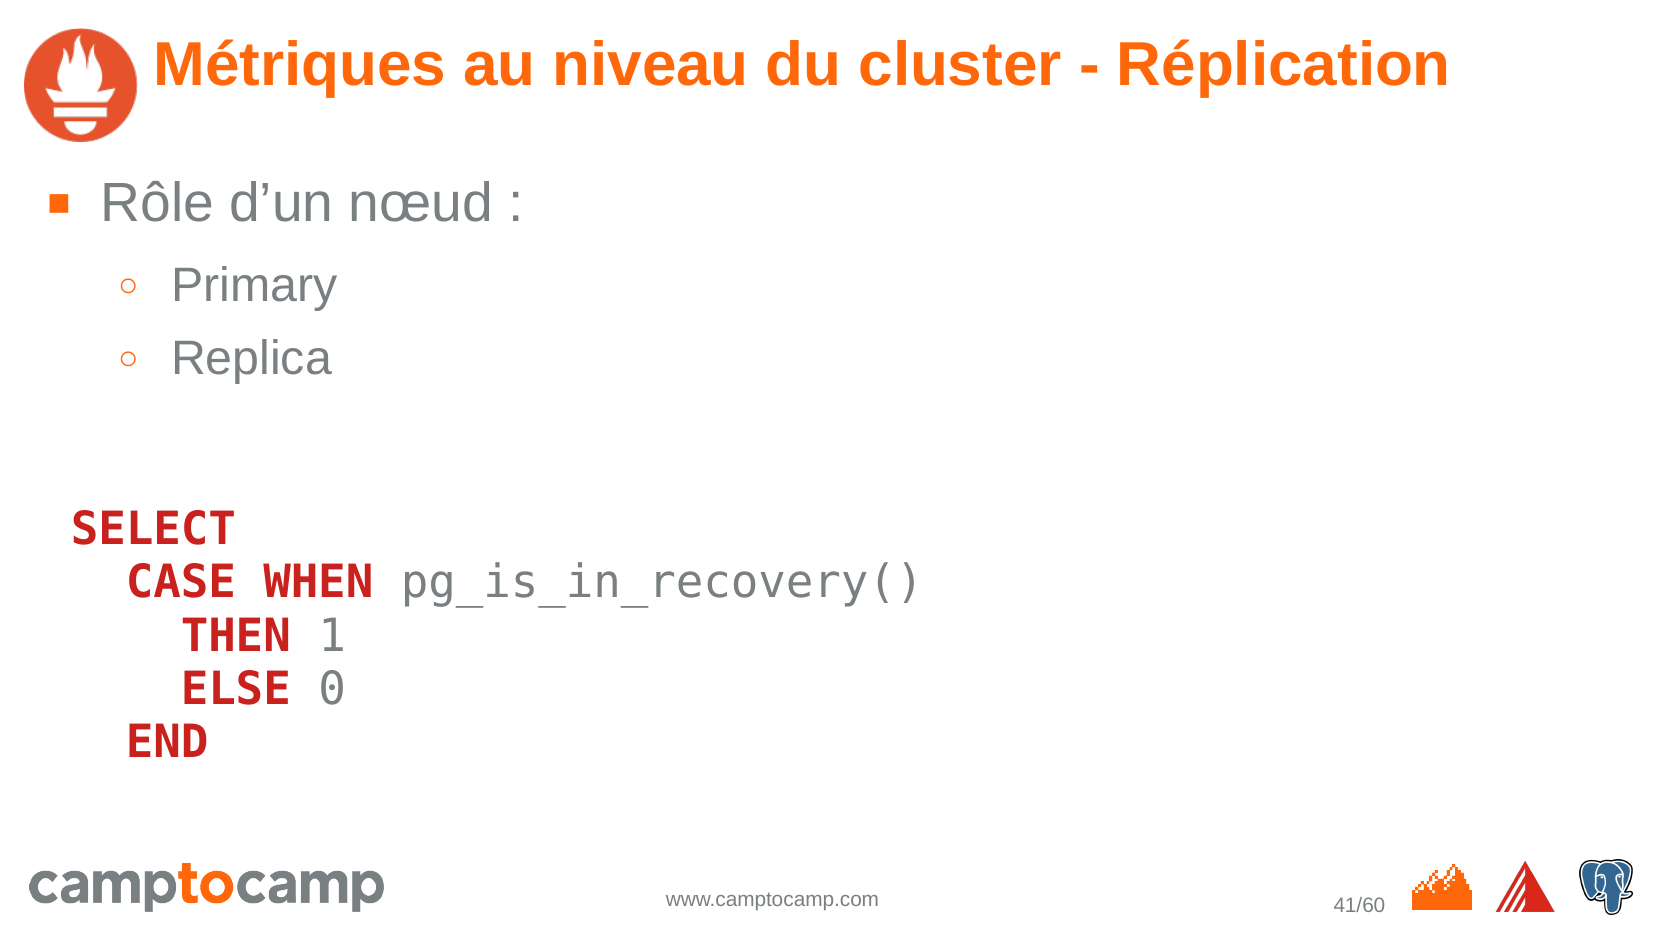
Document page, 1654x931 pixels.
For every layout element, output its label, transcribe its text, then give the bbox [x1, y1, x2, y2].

picture [1579, 859, 1633, 915]
list Rôle d’un nœud : Primary Replica [29, 171, 1625, 827]
picture [24, 28, 139, 142]
picture [1495, 857, 1556, 917]
list SELECT CASE WHEN pg_is_in_recovery() THEN 1 ELSE 0 END [0, 501, 1595, 857]
picture [29, 863, 384, 912]
title Métriques au niveau du cluster - Réplication [153, 29, 1625, 156]
picture [1412, 864, 1472, 910]
